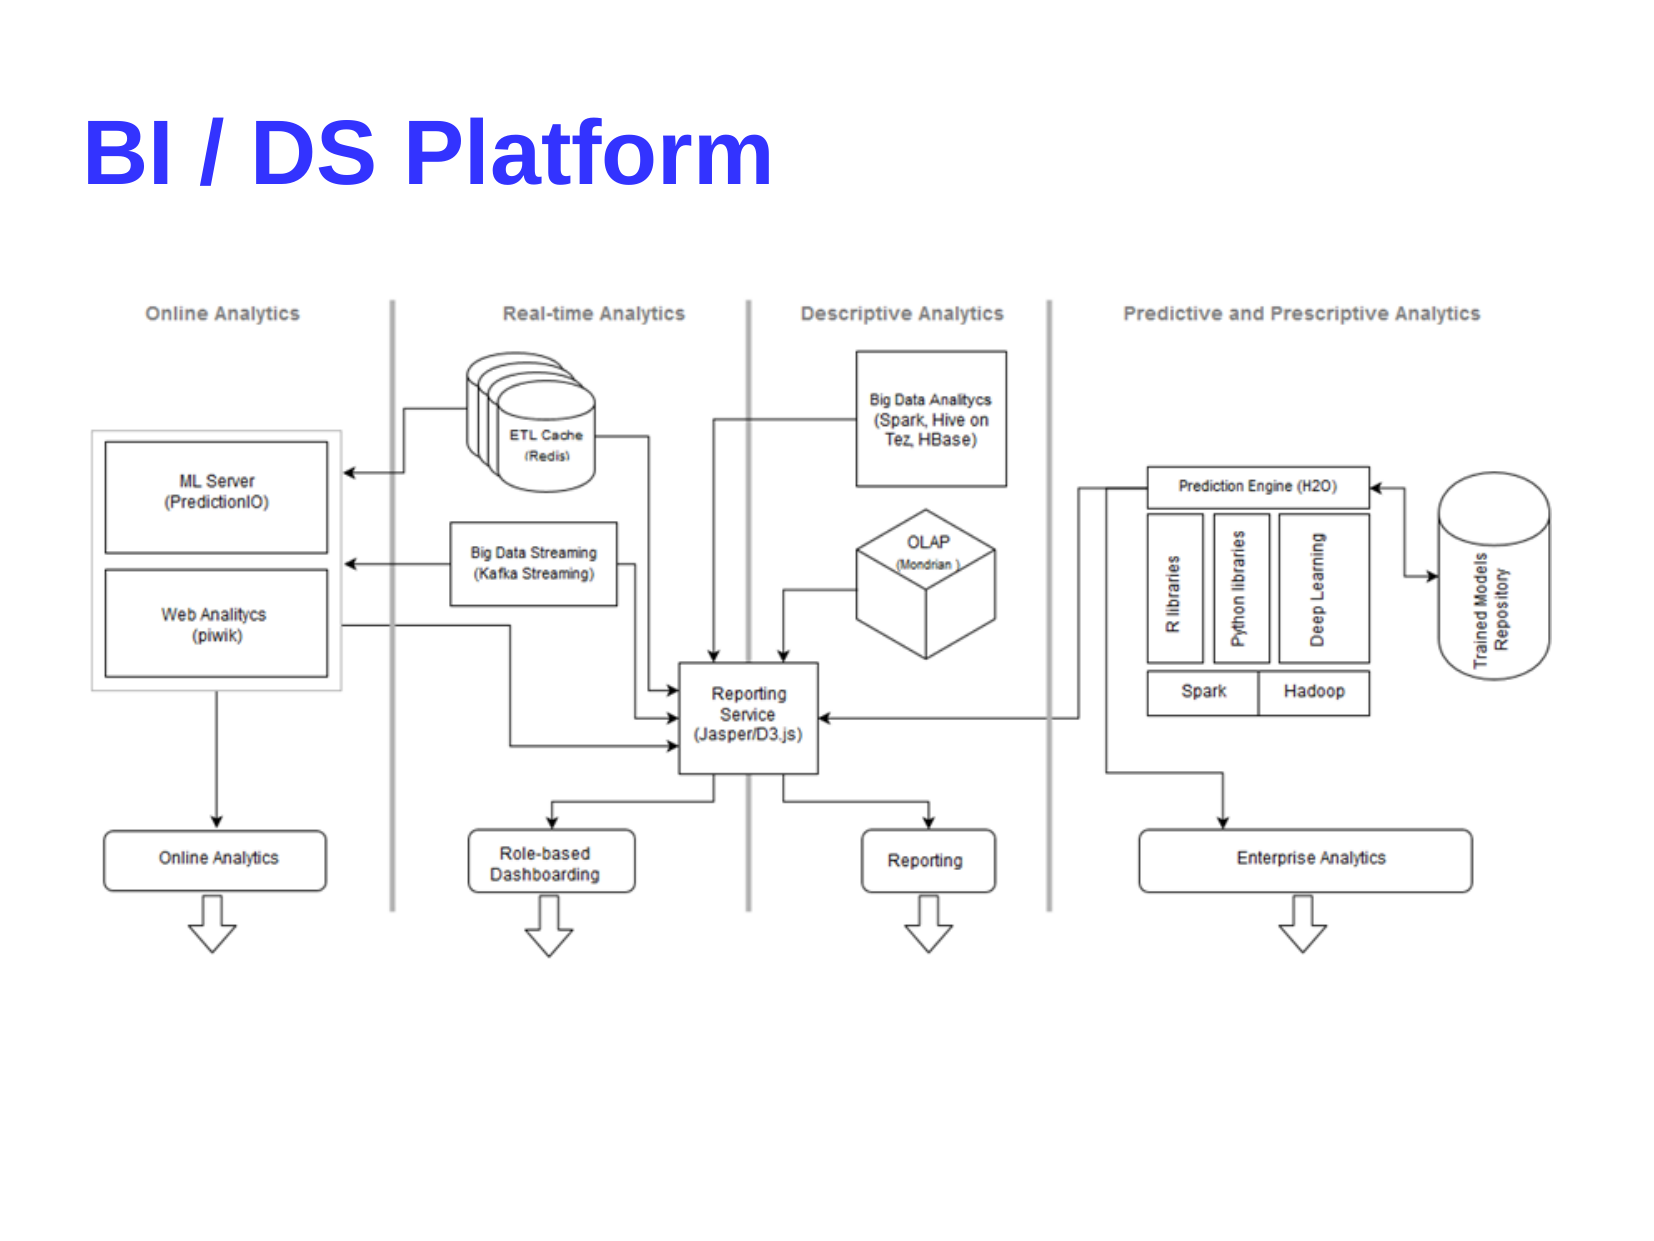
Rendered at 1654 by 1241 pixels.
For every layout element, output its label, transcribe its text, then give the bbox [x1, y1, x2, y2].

title BI / DS Platform [82, 49, 1571, 257]
picture [90, 290, 1552, 961]
